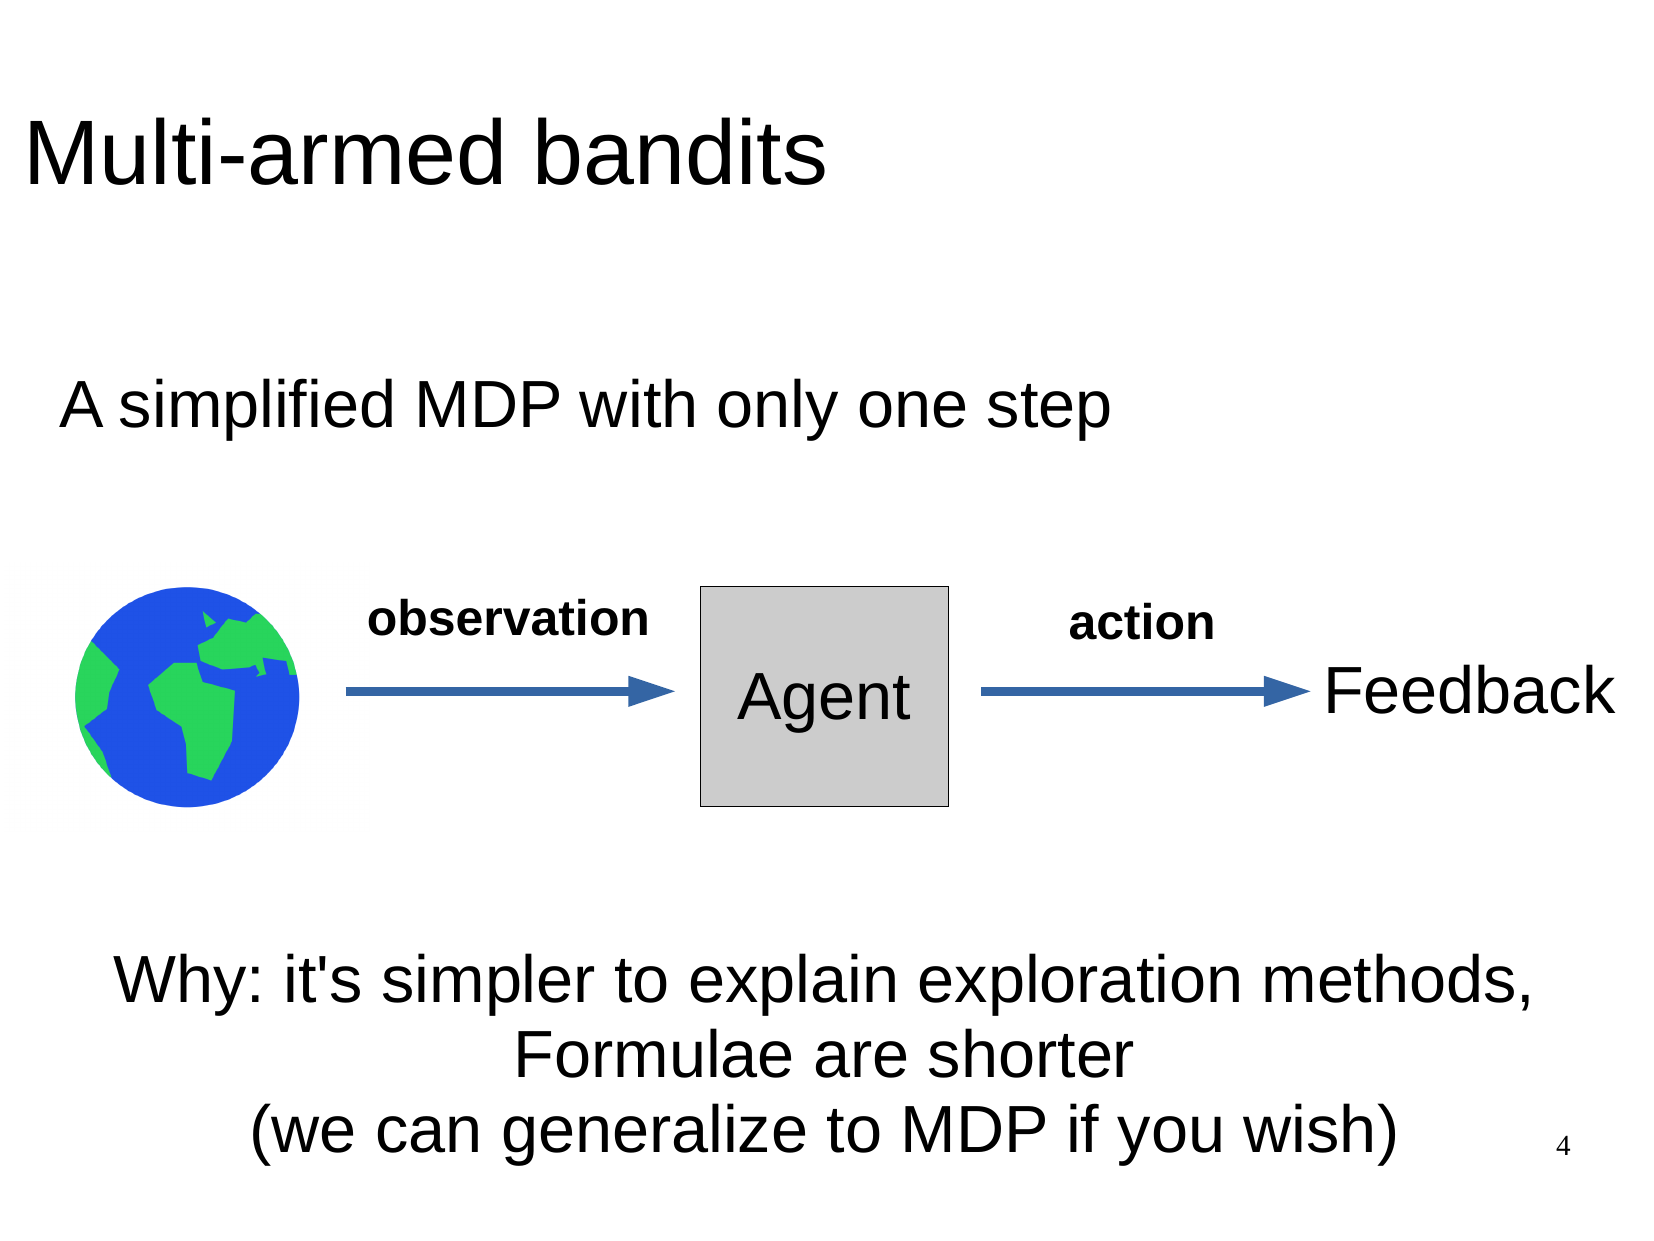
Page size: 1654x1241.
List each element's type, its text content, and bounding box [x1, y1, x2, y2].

text_box observation [352, 583, 666, 655]
text_box Agent [700, 586, 949, 807]
title Multi-armed bandits [23, 49, 1512, 257]
text_box Feedback [1259, 645, 1654, 736]
text_box A simplified MDP with only one step [45, 285, 1606, 450]
text_box Why: it's simpler to explain exploration methods, Formulae are shorter (we can generalize to MDP if you wish) [45, 934, 1606, 1174]
picture [4, 562, 370, 832]
text_box action [1053, 586, 1231, 658]
